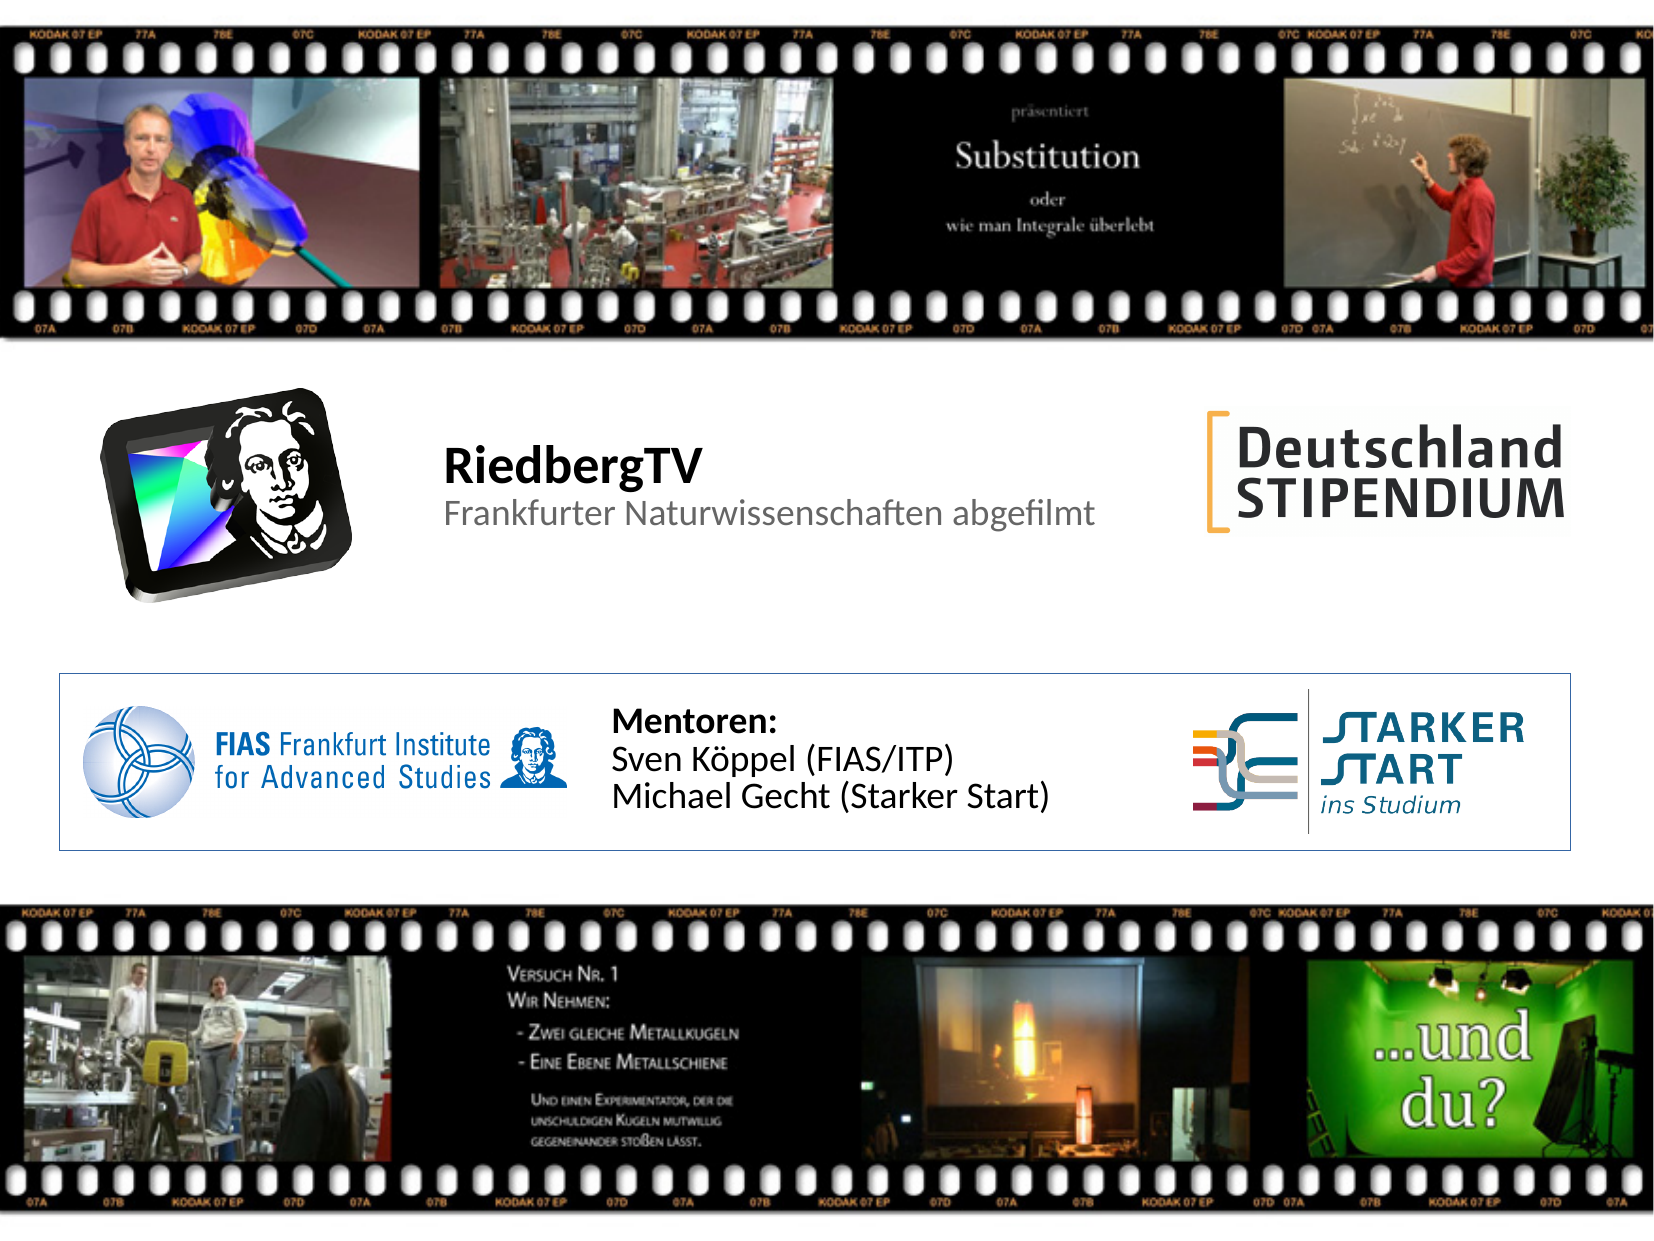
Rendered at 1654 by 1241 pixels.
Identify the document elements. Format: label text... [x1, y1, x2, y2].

picture [1204, 406, 1571, 537]
text_box Mentoren: Sven Köppel (FIAS/ITP) Michael Gecht (Starker Start) [596, 697, 1066, 826]
text_box RiedbergTV Frankfurter Naturwissenschaften abgefilmt [428, 435, 1111, 543]
picture [83, 706, 567, 818]
picture [1193, 689, 1524, 834]
picture [0, 1, 1654, 367]
picture [0, 867, 1654, 1241]
picture [100, 388, 352, 603]
